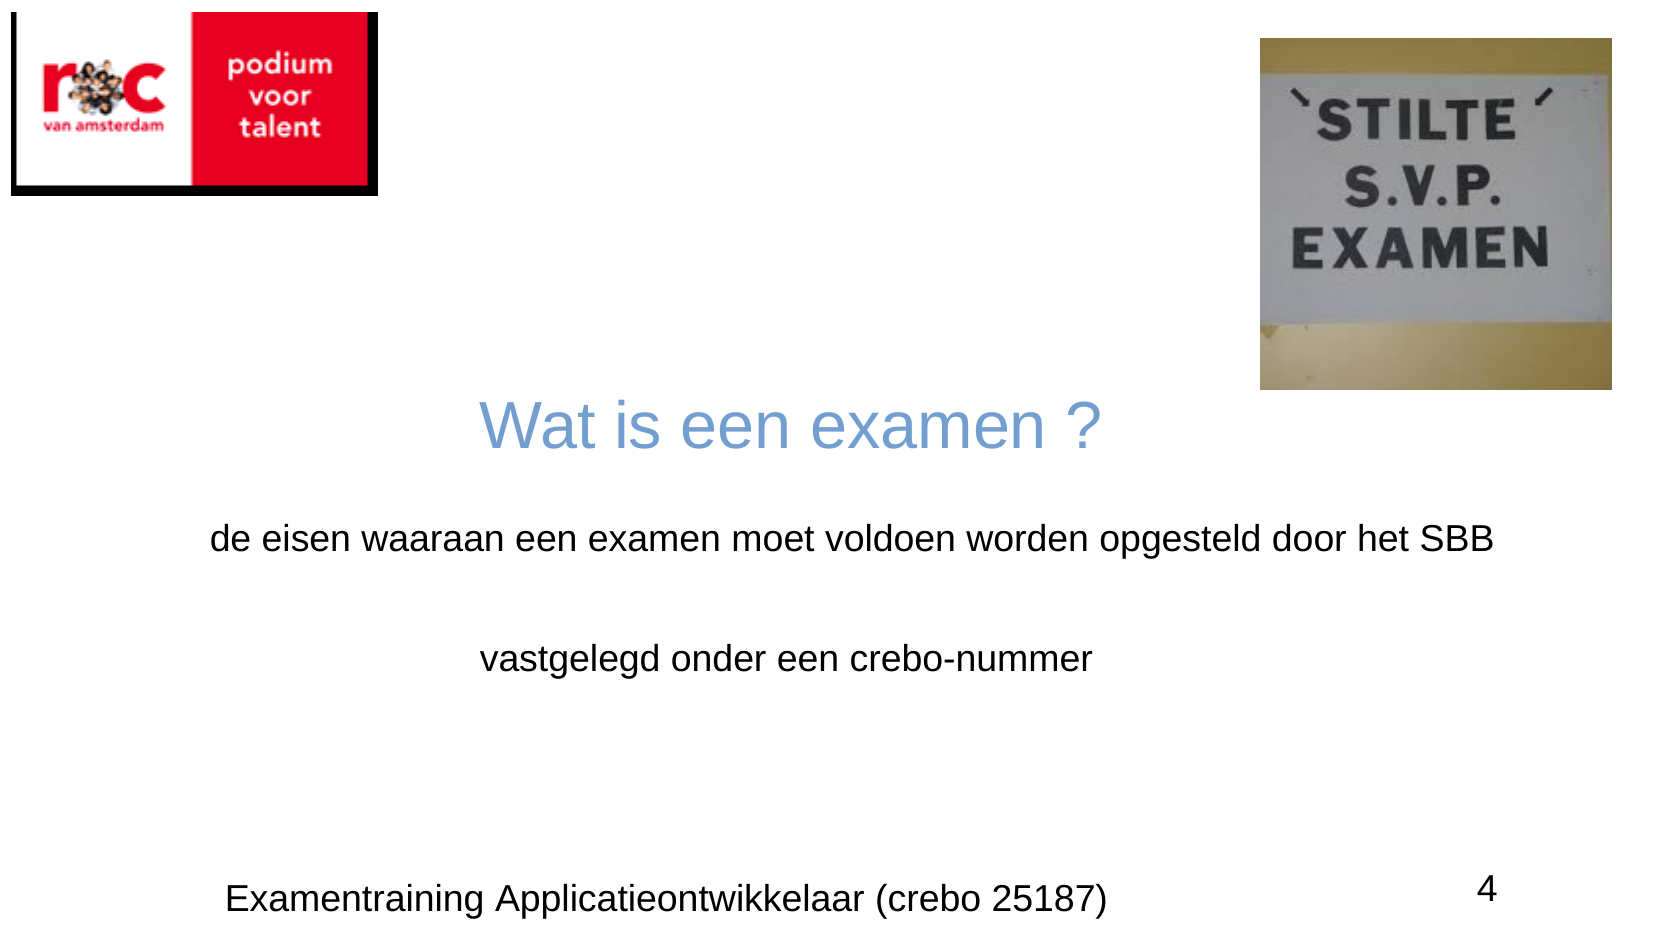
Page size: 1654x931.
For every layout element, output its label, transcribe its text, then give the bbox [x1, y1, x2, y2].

text_box vastgelegd onder een crebo-nummer [465, 630, 1156, 687]
text_box Wat is een examen ? [465, 381, 1276, 510]
text_box <number> [1462, 860, 1654, 931]
text_box de eisen waaraan een examen moet voldoen worden opgesteld door het SBB [195, 510, 1531, 609]
text_box Examentraining Applicatieontwikkelaar (crebo 25187) [210, 870, 1462, 927]
picture [1260, 38, 1612, 391]
picture [11, 12, 378, 196]
